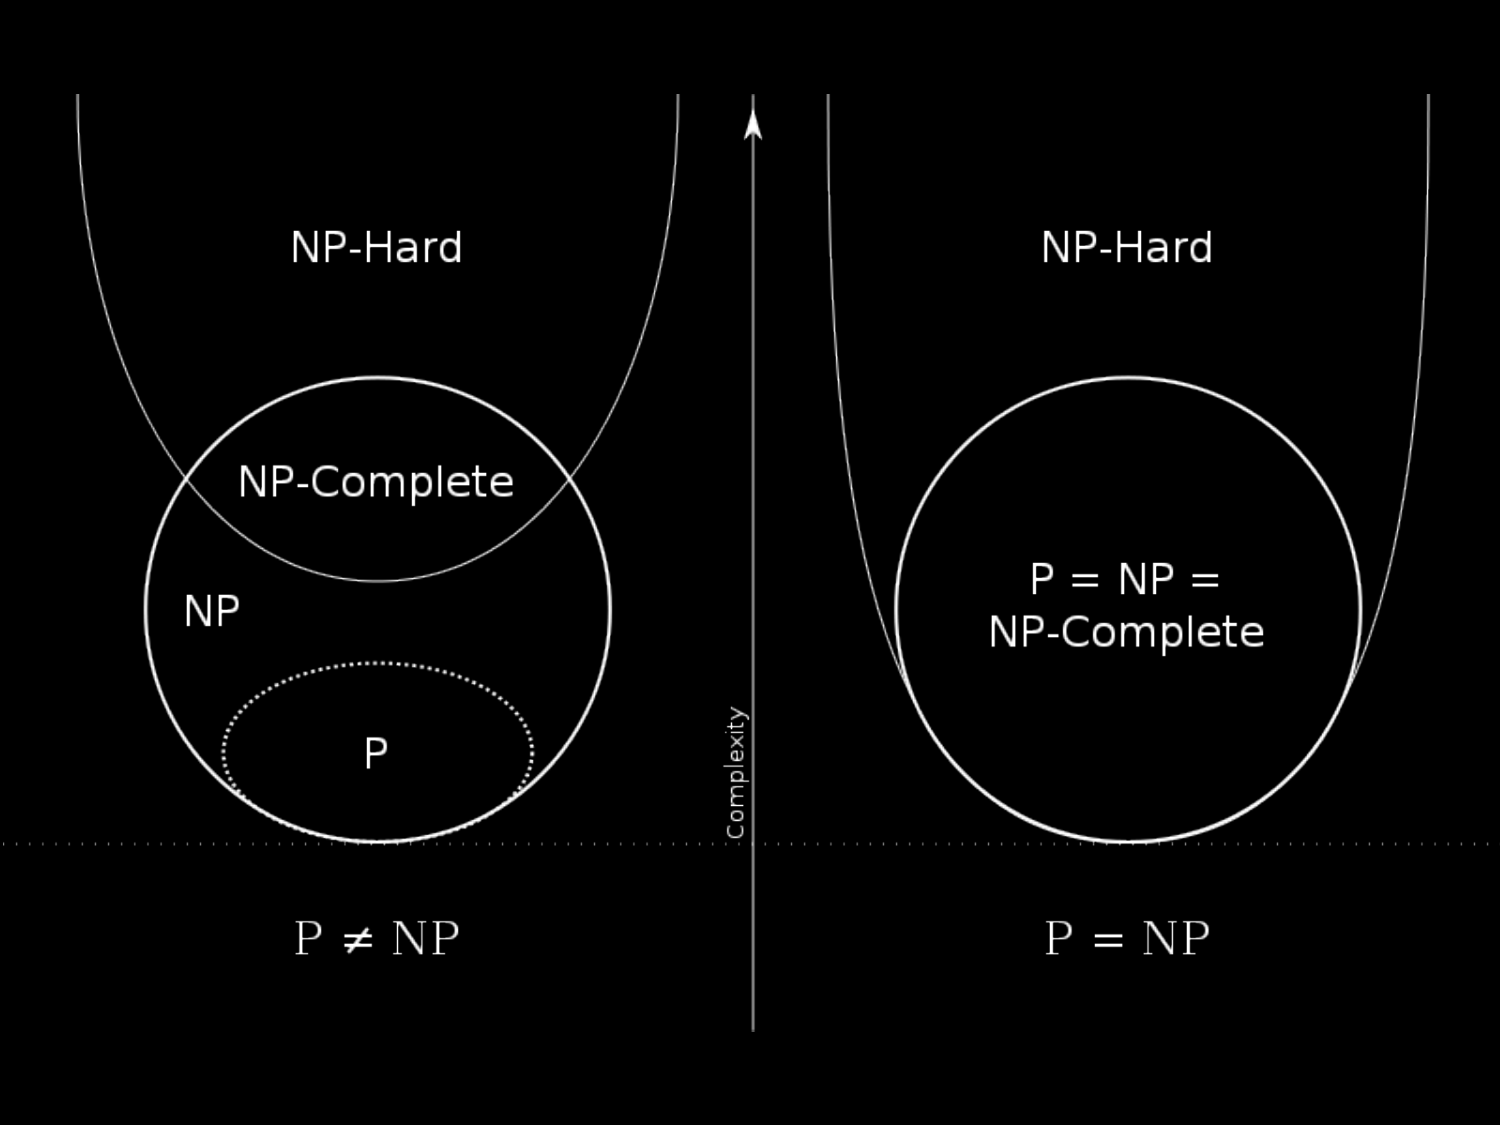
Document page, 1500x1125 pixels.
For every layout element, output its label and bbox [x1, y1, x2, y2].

picture [3, 94, 1500, 1032]
